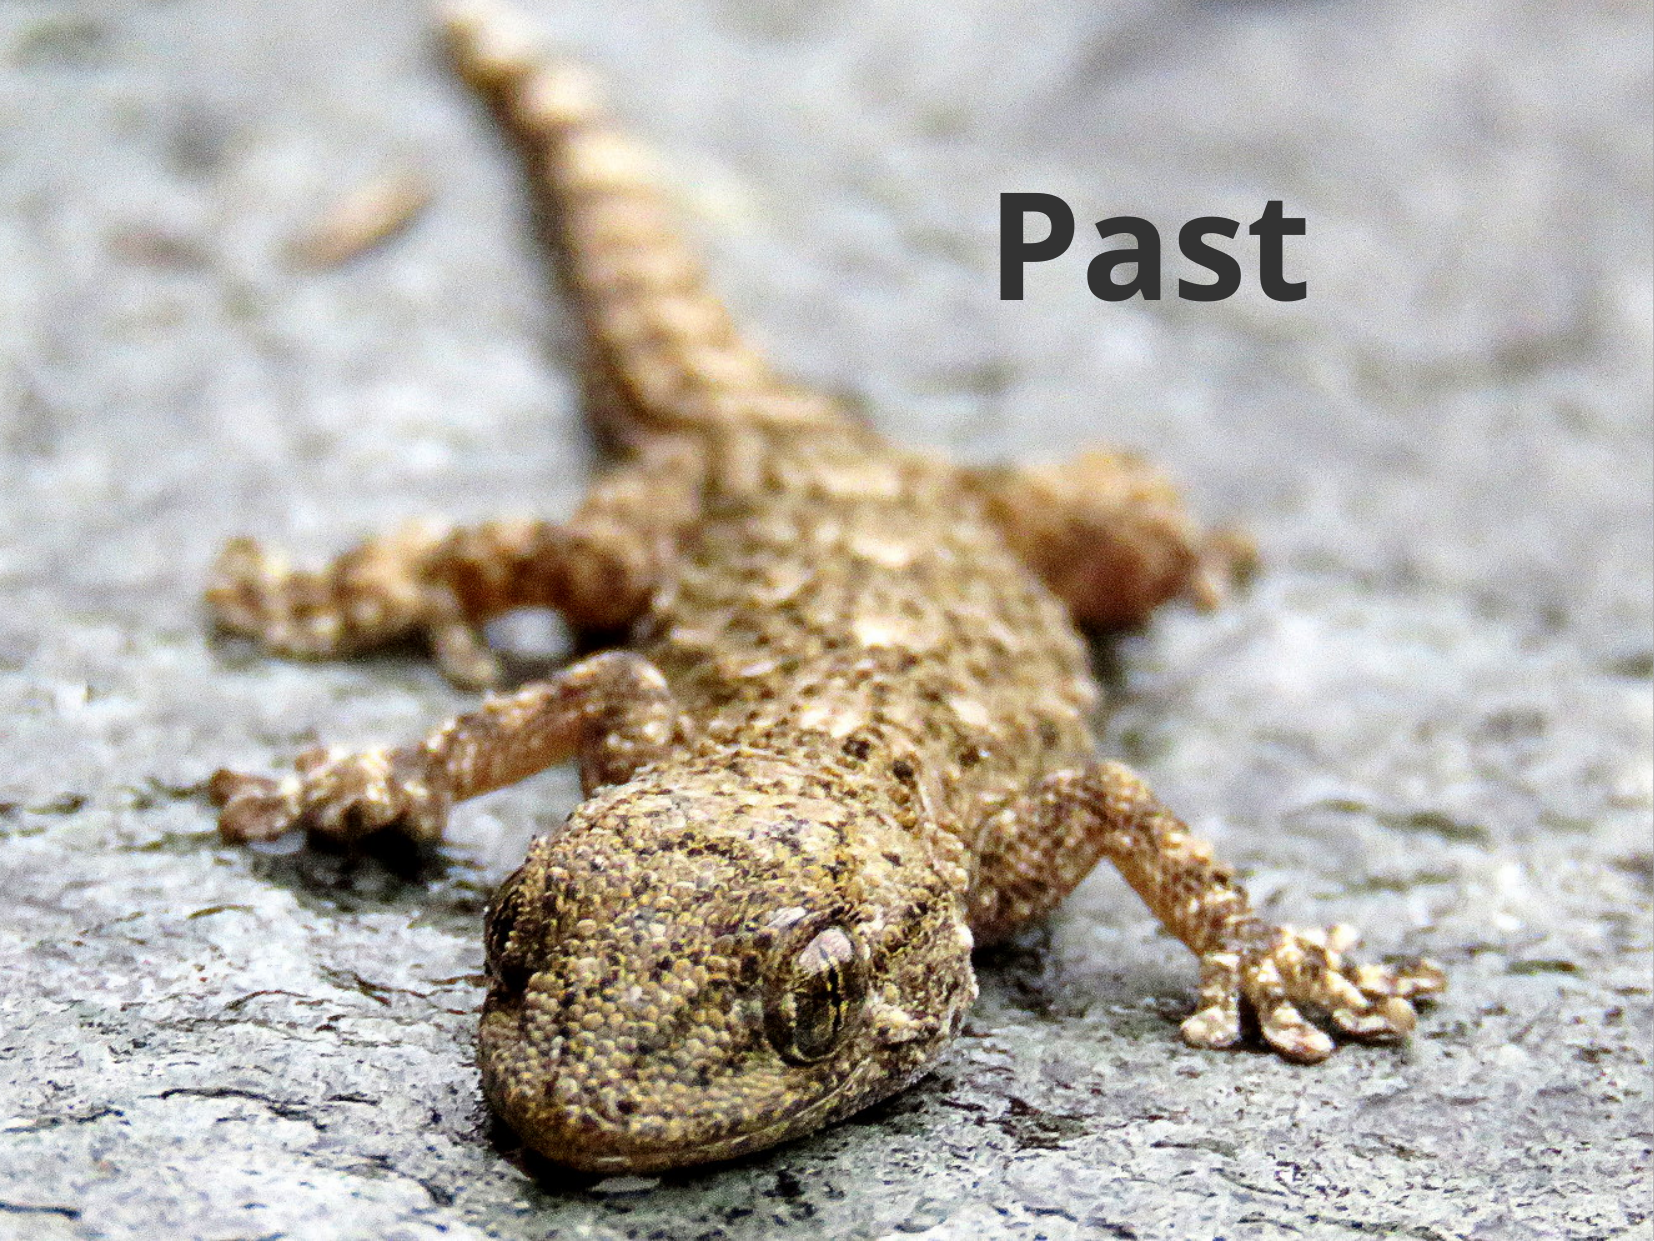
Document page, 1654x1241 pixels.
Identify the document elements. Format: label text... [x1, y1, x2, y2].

list Past [838, 139, 1391, 383]
picture [0, 0, 1654, 1241]
